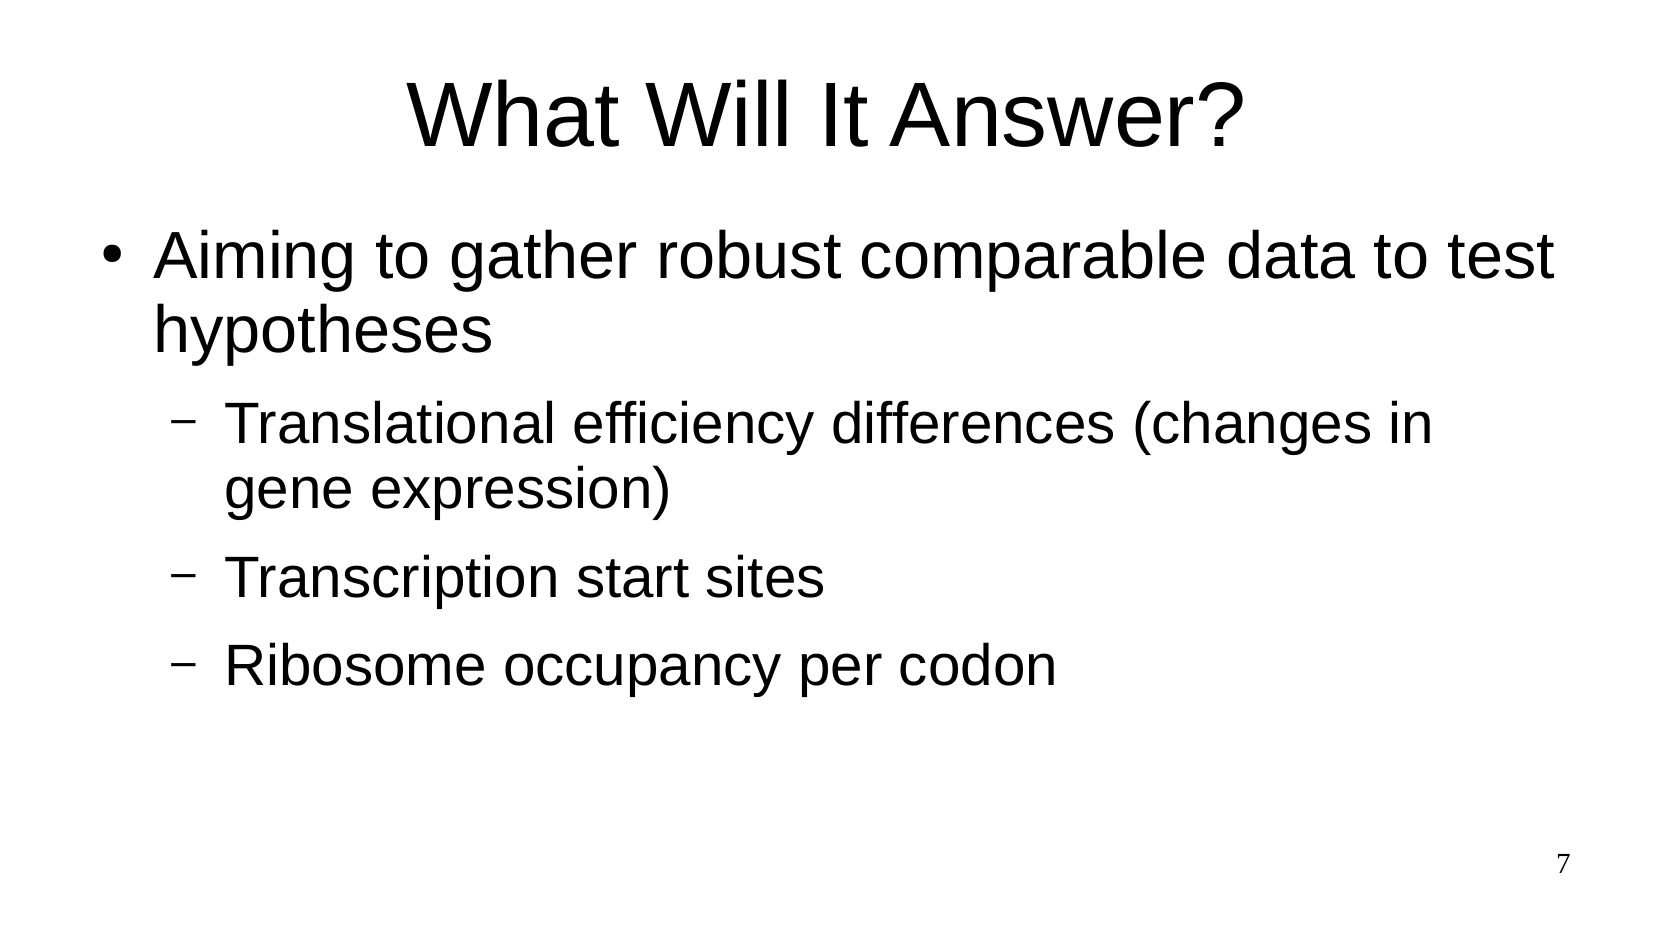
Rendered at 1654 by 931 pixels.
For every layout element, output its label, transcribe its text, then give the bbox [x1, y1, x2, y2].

title What Will It Answer? [82, 37, 1571, 193]
list Aiming to gather robust comparable data to test hypotheses Translational efficiency differences (changes in gene expression) Transcription start sites Ribosome occupancy per codon [82, 217, 1571, 758]
